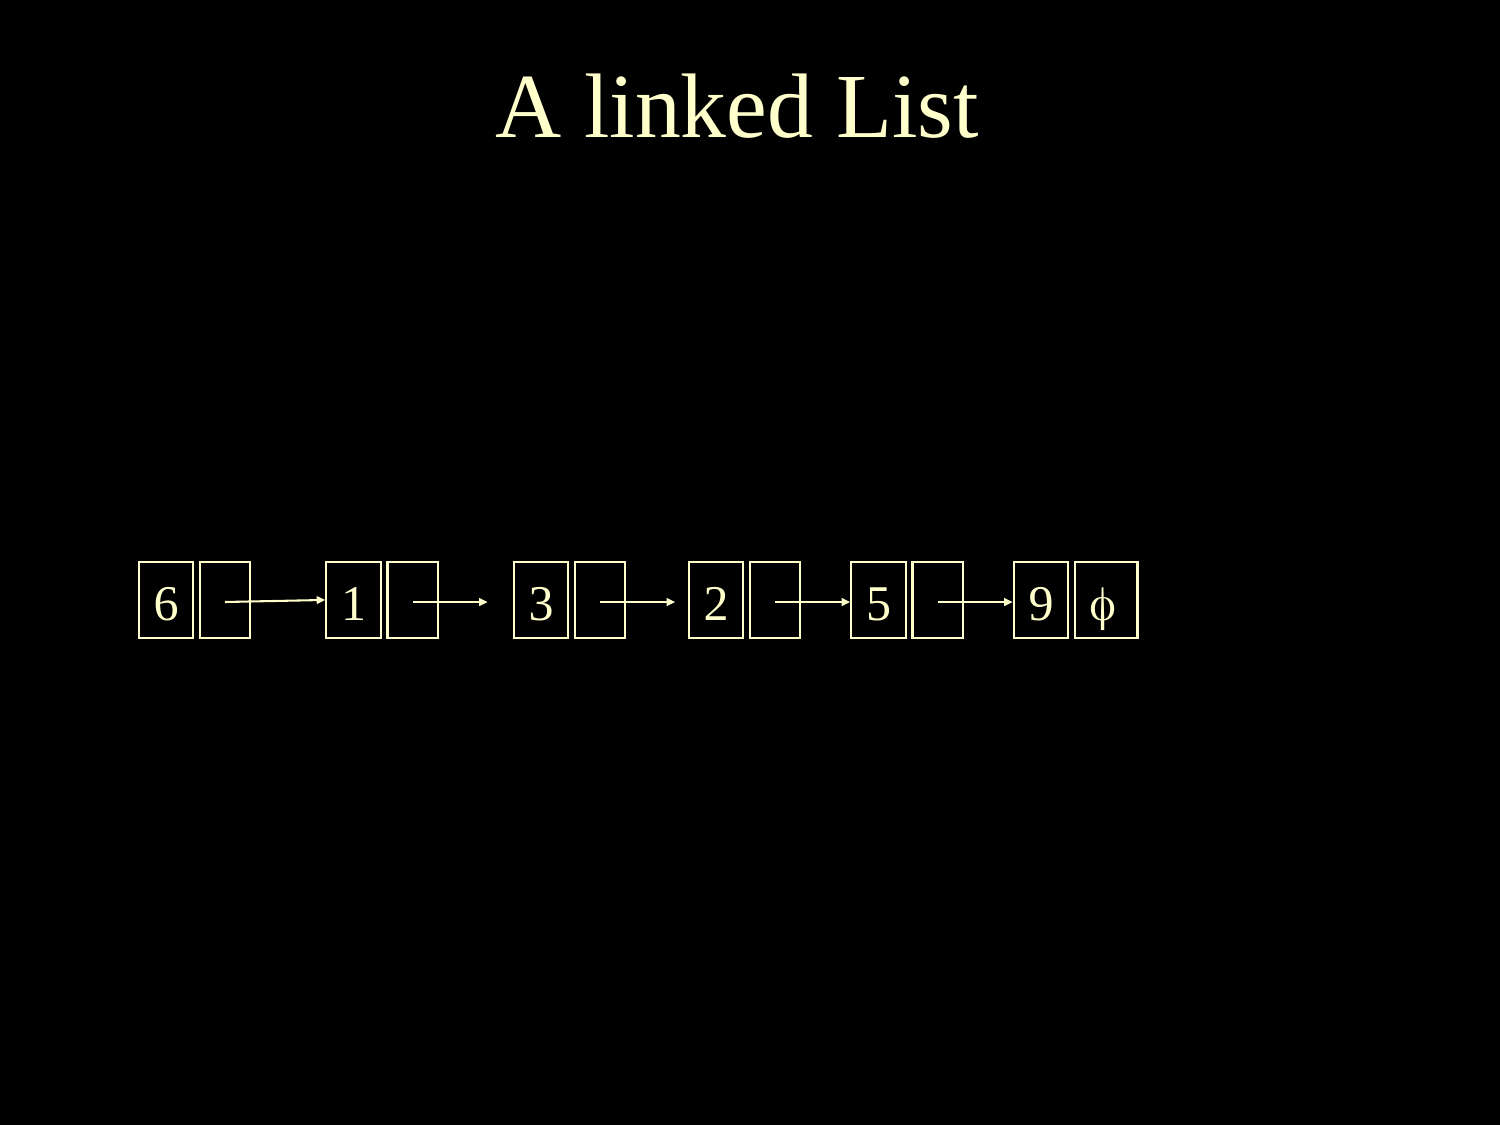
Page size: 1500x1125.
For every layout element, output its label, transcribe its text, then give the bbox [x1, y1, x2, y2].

text_box 1 [326, 562, 381, 638]
text_box 3 [513, 562, 569, 638]
text_box 9 [1013, 562, 1069, 638]
title A linked List [8, 47, 1467, 165]
text_box  [1074, 562, 1138, 638]
text_box 2 [688, 562, 744, 638]
text_box 6 [138, 562, 194, 638]
text_box 5 [851, 562, 906, 638]
